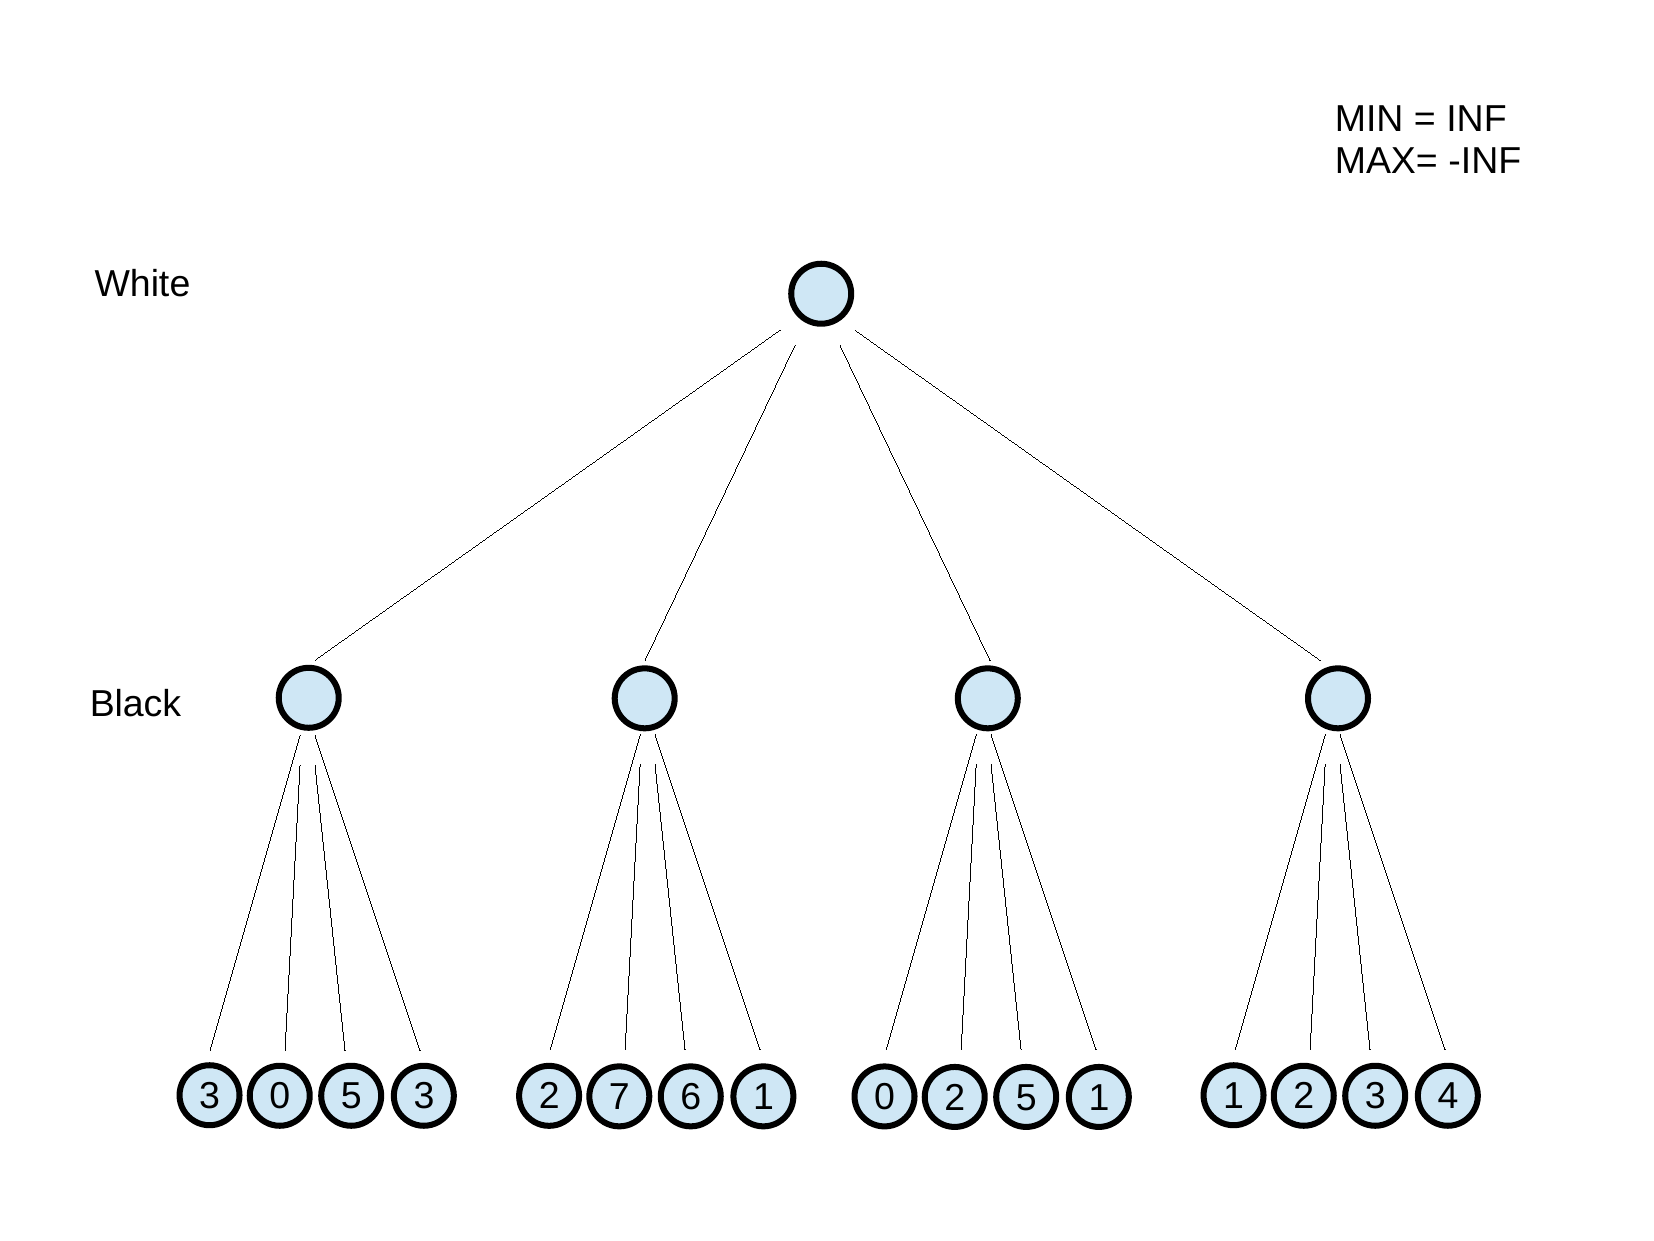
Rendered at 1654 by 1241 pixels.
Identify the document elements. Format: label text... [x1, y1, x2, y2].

text_box 1 [1068, 1066, 1129, 1127]
text_box 5 [996, 1066, 1057, 1127]
text_box 2 [1273, 1065, 1334, 1126]
text_box 4 [1417, 1065, 1478, 1126]
text_box 2 [924, 1066, 985, 1127]
text_box [1308, 668, 1369, 729]
text_box 0 [249, 1065, 310, 1126]
text_box 3 [1345, 1065, 1406, 1126]
text_box [614, 668, 675, 729]
text_box 6 [660, 1066, 721, 1127]
text_box 3 [179, 1065, 240, 1126]
text_box [278, 667, 339, 728]
text_box 7 [589, 1066, 650, 1127]
text_box 5 [321, 1065, 382, 1126]
text_box [791, 263, 852, 324]
text_box 1 [1203, 1065, 1264, 1126]
text_box MIN = INF MAX= -INF [1320, 90, 1537, 189]
text_box 1 [733, 1066, 794, 1127]
text_box Black [75, 675, 197, 732]
text_box 0 [854, 1066, 915, 1127]
text_box 2 [519, 1065, 580, 1126]
text_box [957, 668, 1018, 729]
text_box White [79, 255, 206, 312]
text_box 3 [393, 1065, 454, 1126]
